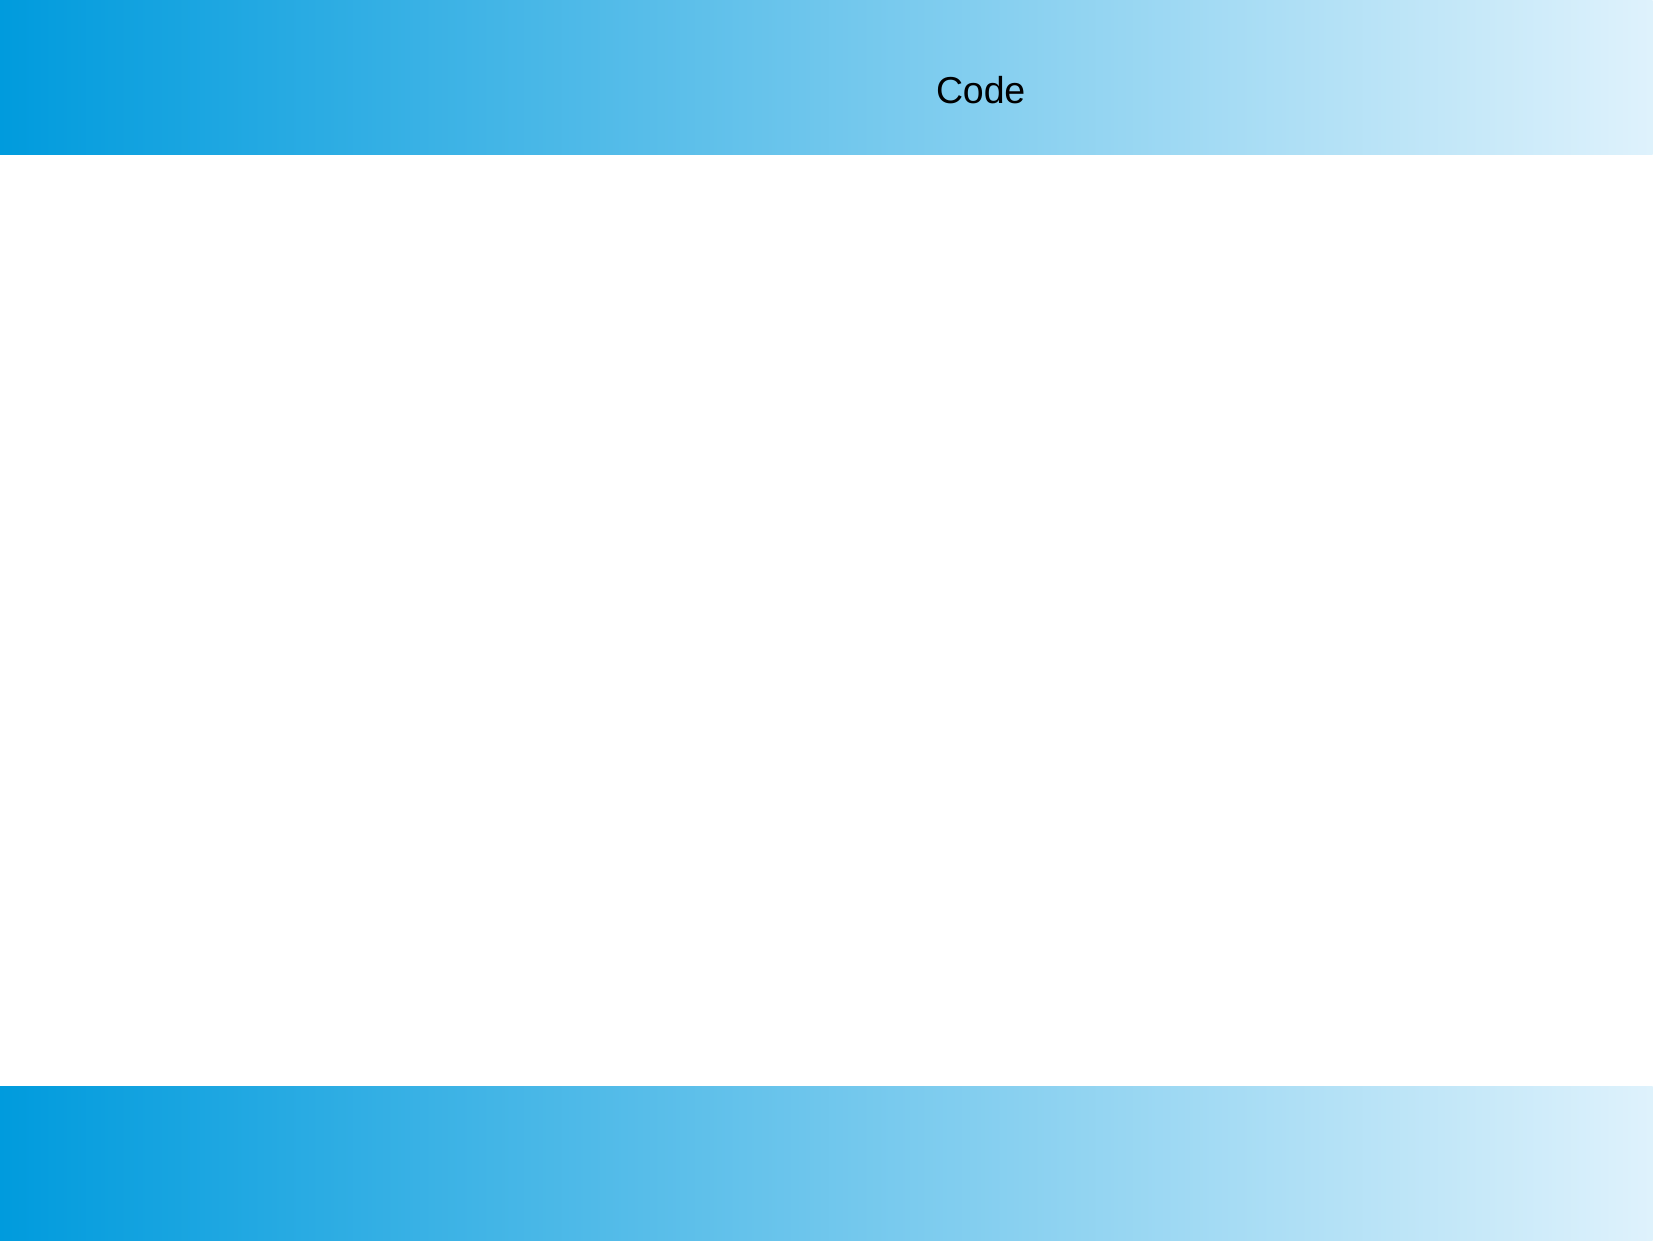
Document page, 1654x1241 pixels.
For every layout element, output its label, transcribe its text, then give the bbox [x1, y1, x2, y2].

text_box Code [921, 58, 1041, 119]
